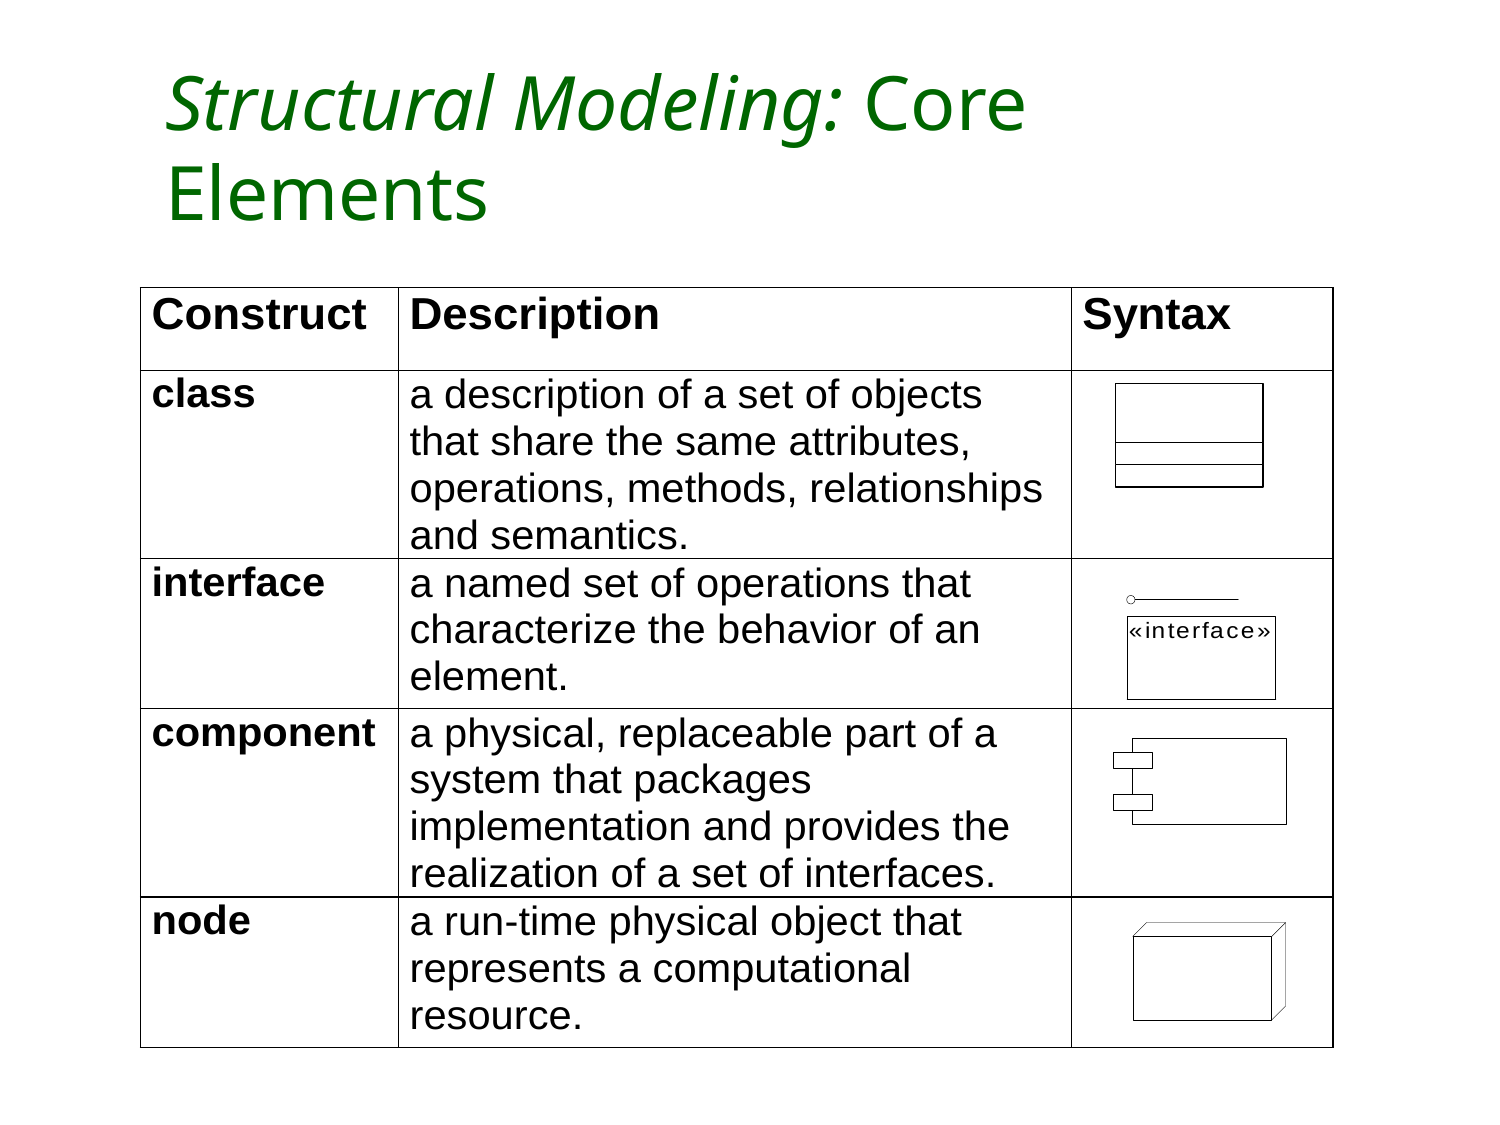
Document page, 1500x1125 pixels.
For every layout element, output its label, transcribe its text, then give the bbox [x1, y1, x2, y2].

chart [125, 287, 1340, 1074]
picture [1112, 737, 1288, 825]
title Structural Modeling: Core Elements [150, 137, 1263, 244]
